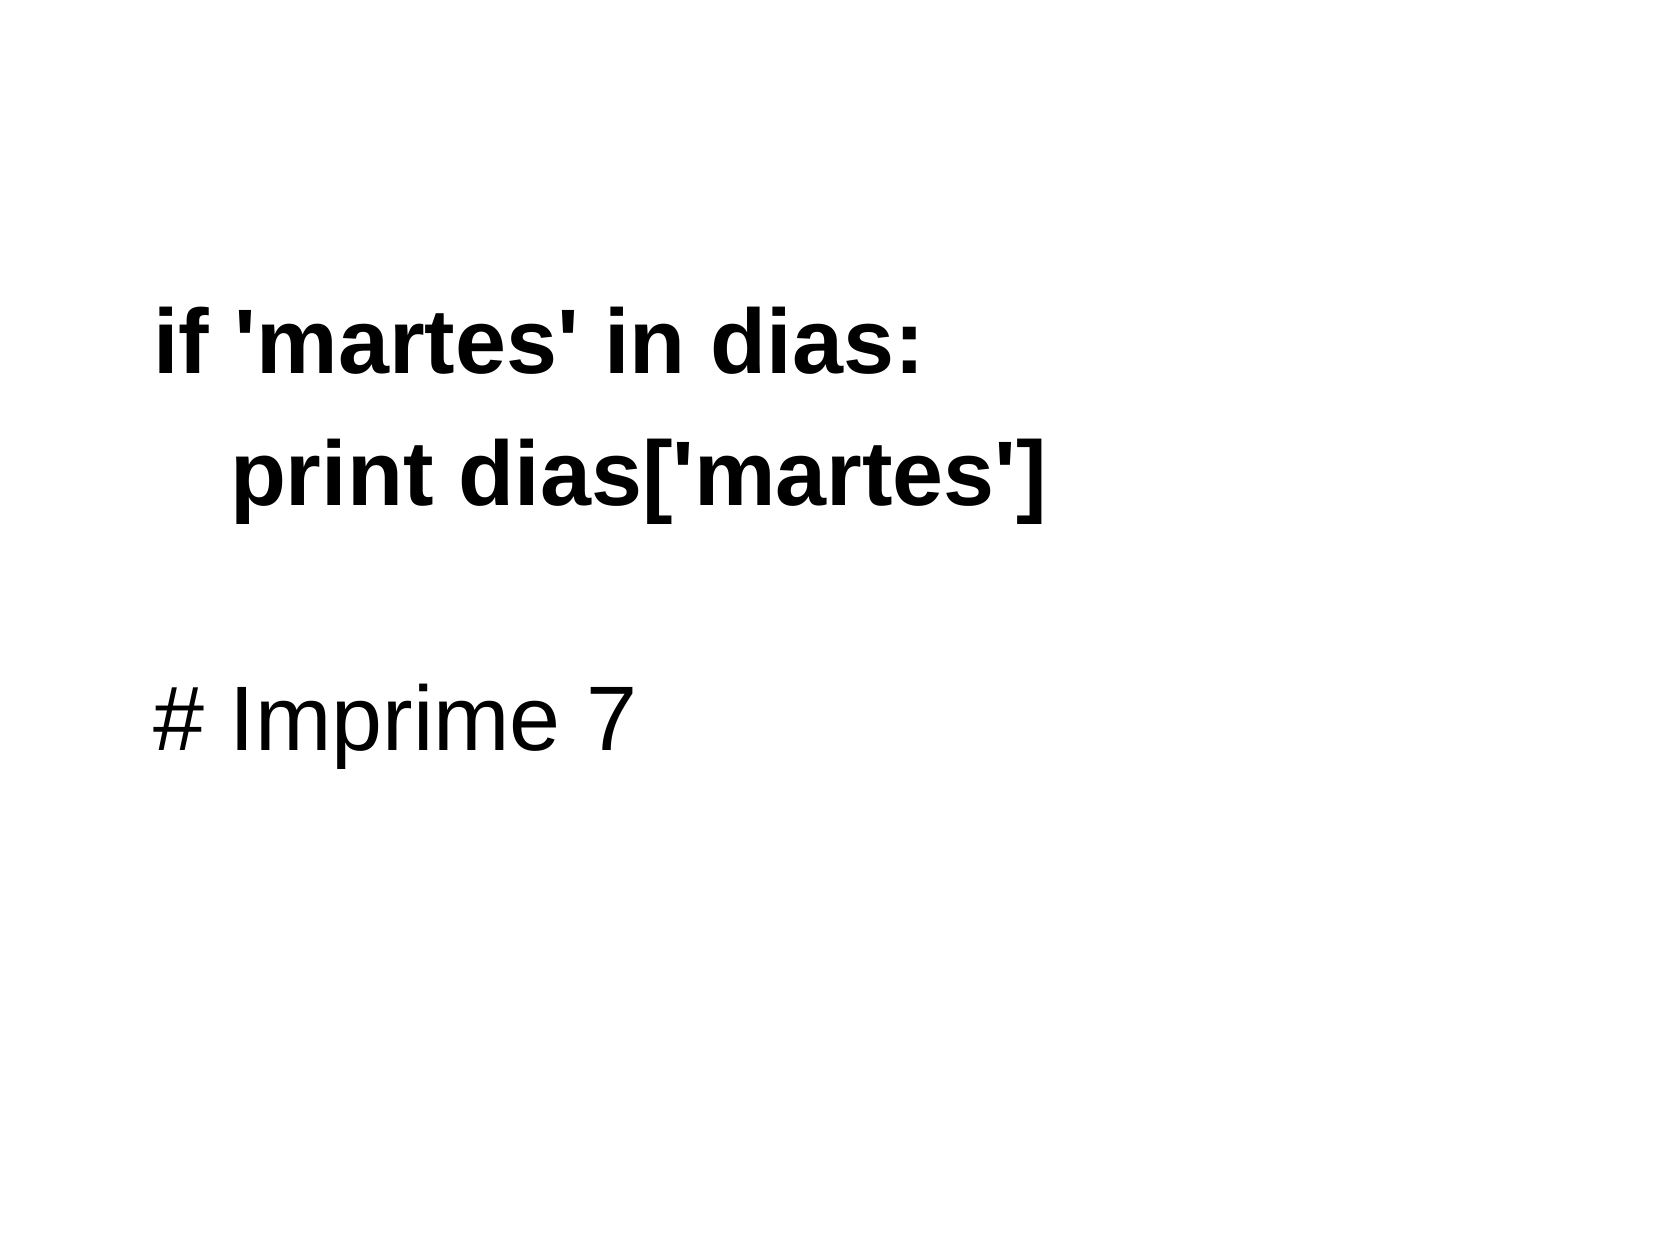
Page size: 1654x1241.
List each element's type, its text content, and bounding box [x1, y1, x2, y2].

list if 'martes' in dias: print dias['martes'] # Imprime 7 [82, 290, 1571, 1010]
